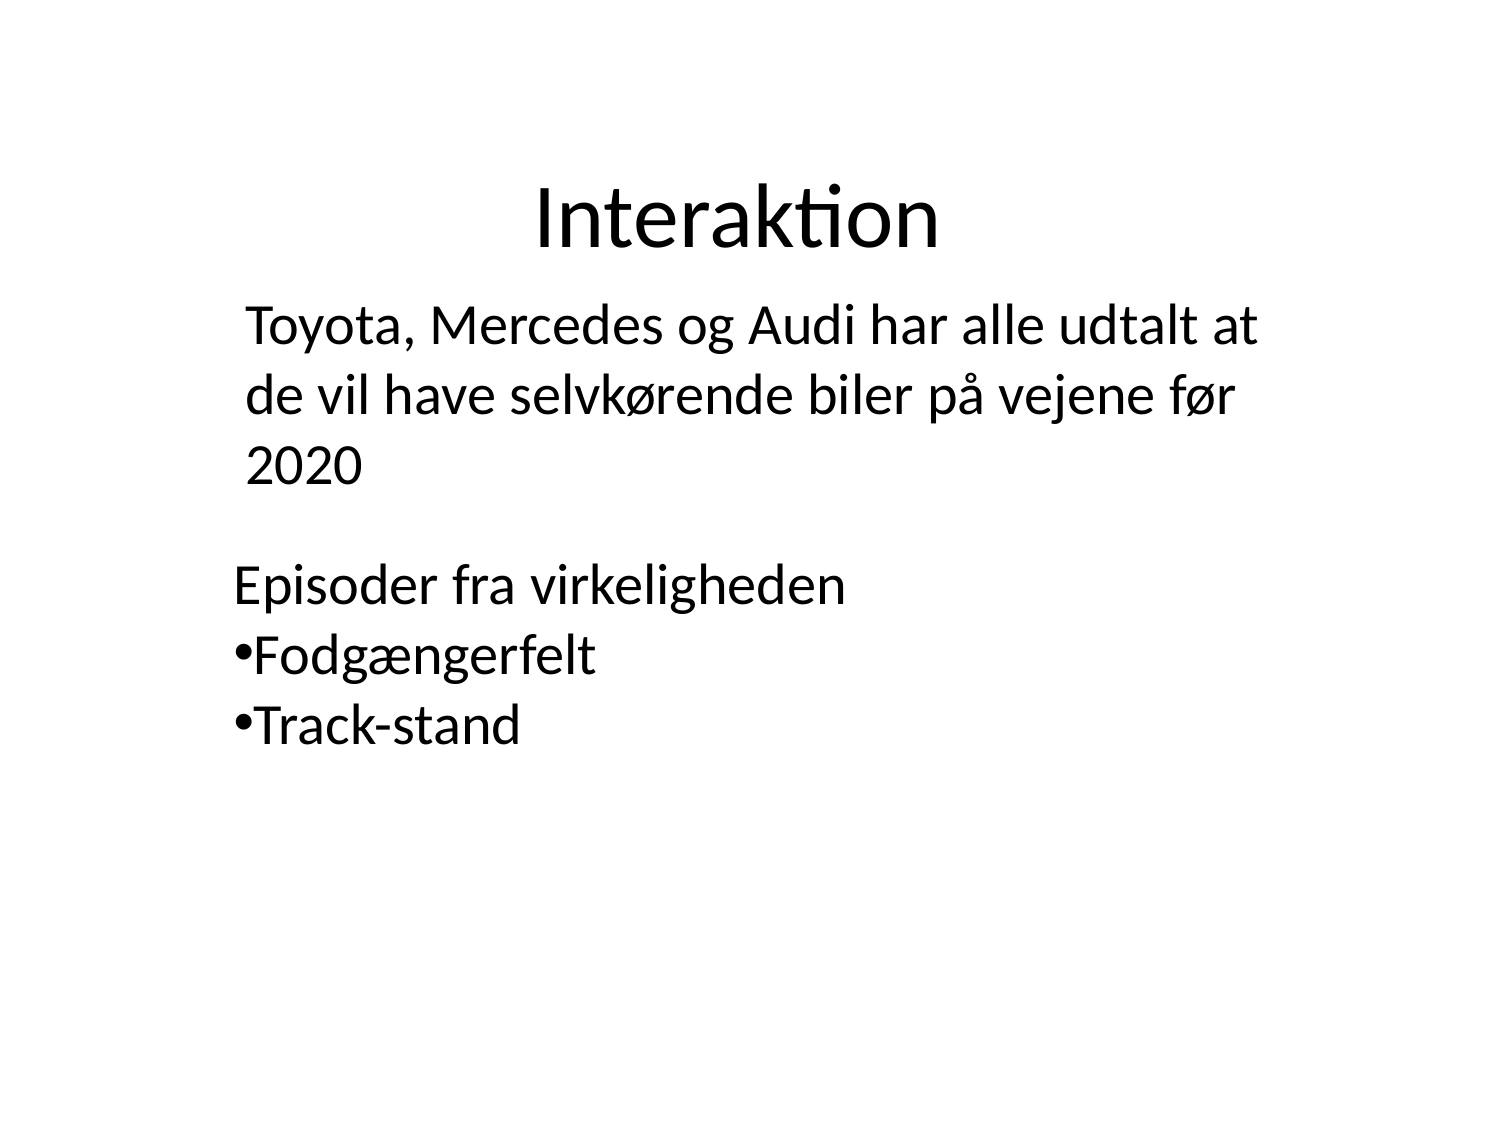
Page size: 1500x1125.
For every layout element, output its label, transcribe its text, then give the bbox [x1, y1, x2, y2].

text_box Episoder fra virkeligheden Fodgængerfelt Track-stand [218, 538, 886, 767]
title Interaktion [100, 90, 1376, 332]
subtitle Toyota, Mercedes og Audi har alle udtalt at de vil have selvkørende biler på vejene før 2020 [230, 278, 1281, 567]
